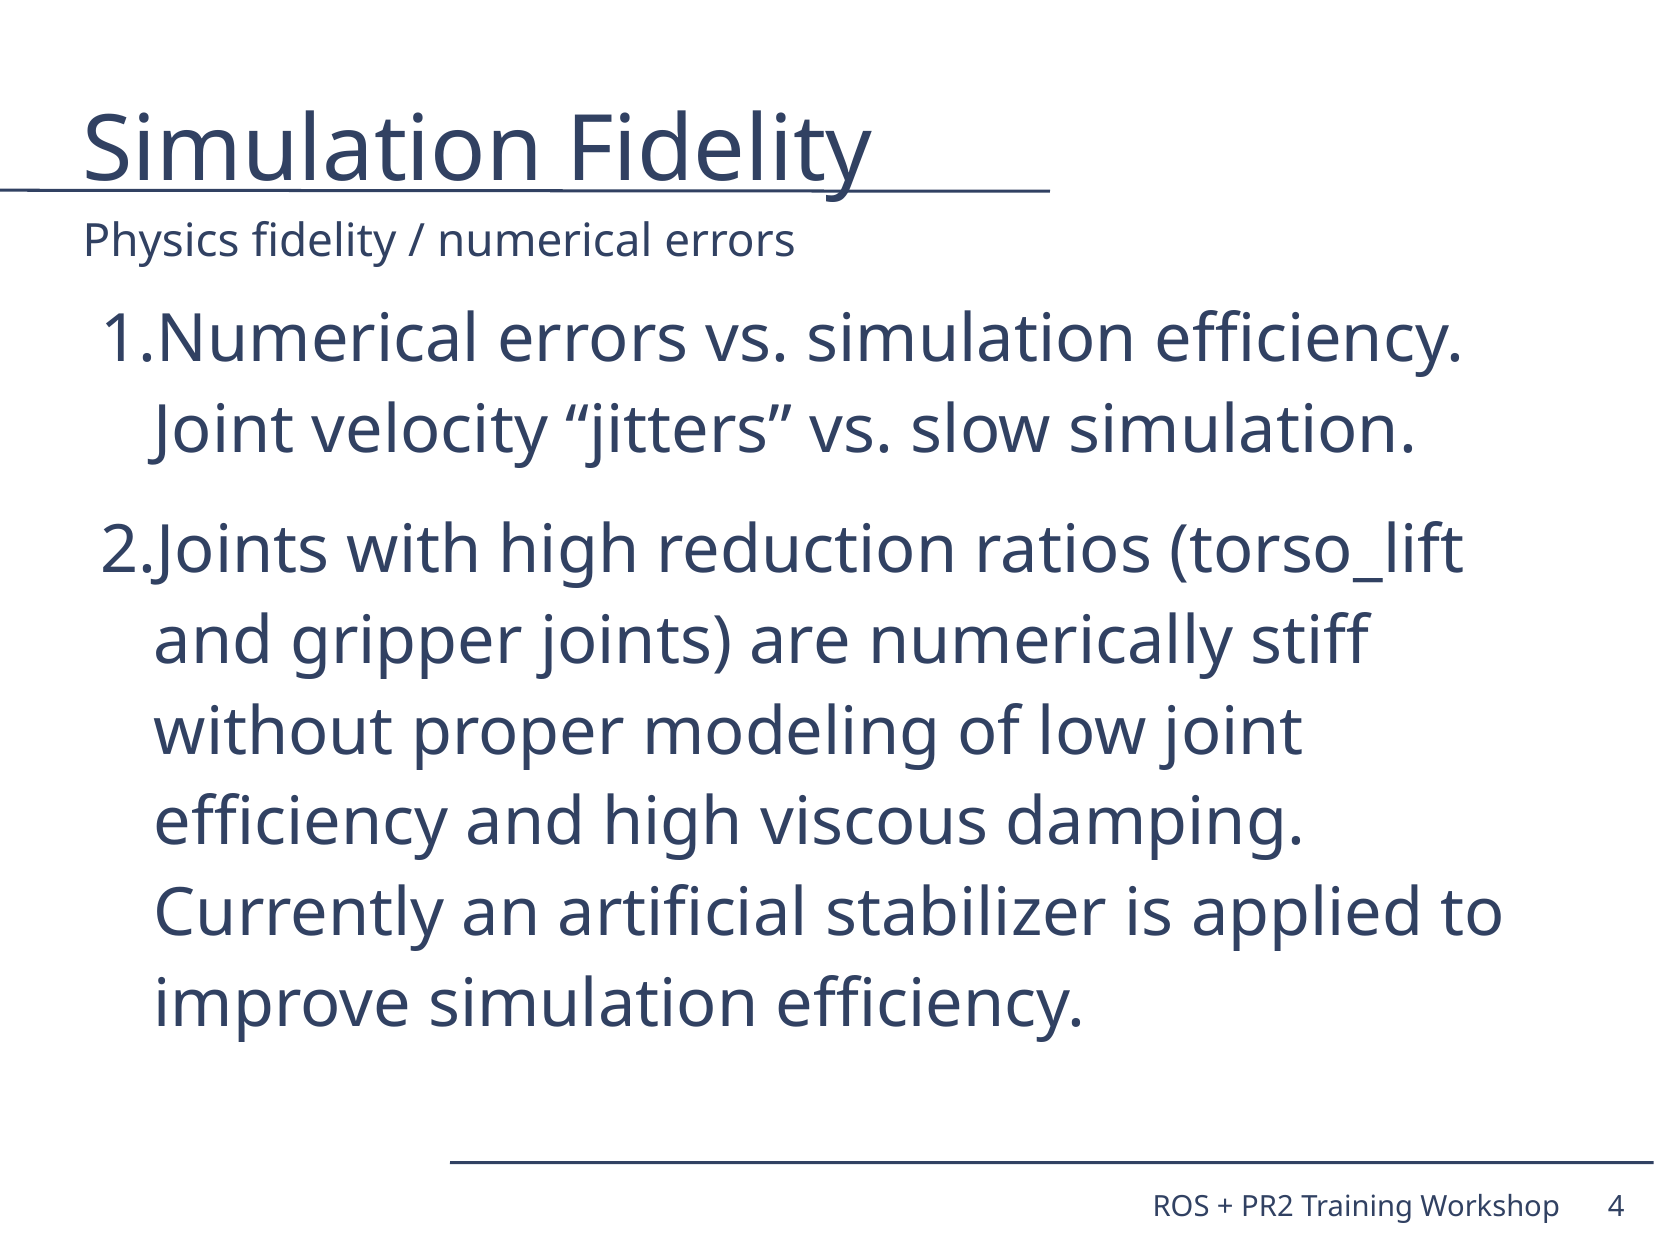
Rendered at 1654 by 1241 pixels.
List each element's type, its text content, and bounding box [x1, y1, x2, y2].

list Numerical errors vs. simulation efficiency. Joint velocity “jitters” vs. slow simulation. Joints with high reduction ratios (torso_lift and gripper joints) are numerically stiff without proper modeling of low joint efficiency and high viscous damping. Currently an artificial stabilizer is applied to improve simulation efficiency. [82, 290, 1571, 1109]
title Simulation Fidelity Physics fidelity / numerical errors [82, 73, 1571, 281]
